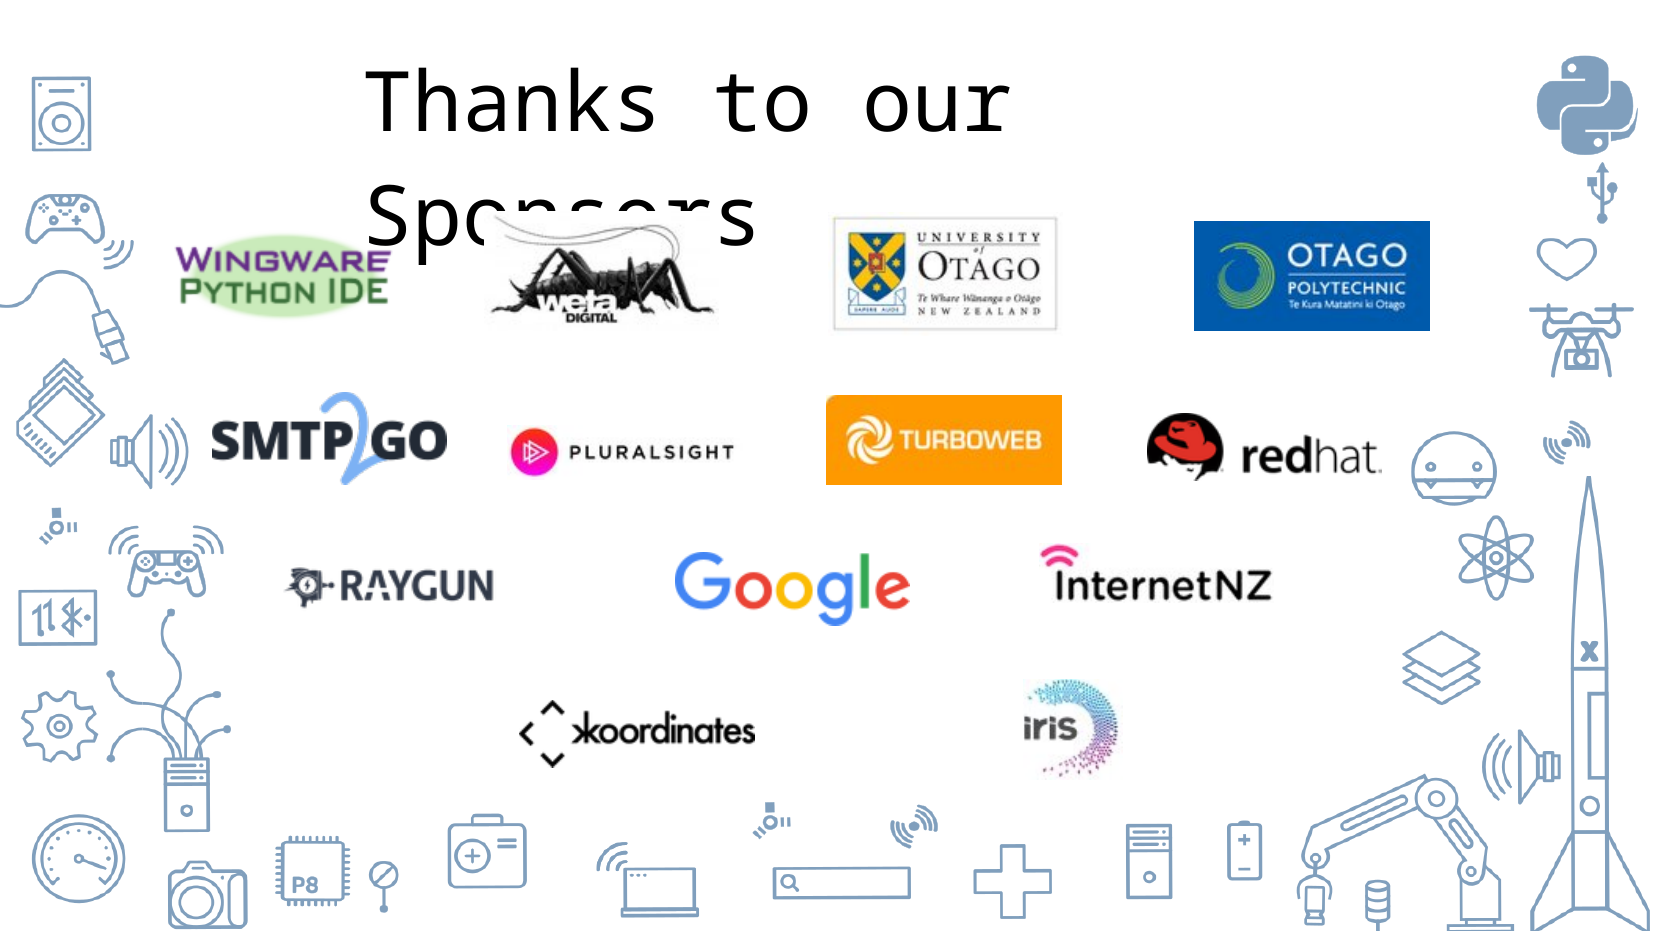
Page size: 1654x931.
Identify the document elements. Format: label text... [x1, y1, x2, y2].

text_box Thanks to our Sponsors [347, 35, 1305, 160]
picture [0, 0, 1654, 931]
